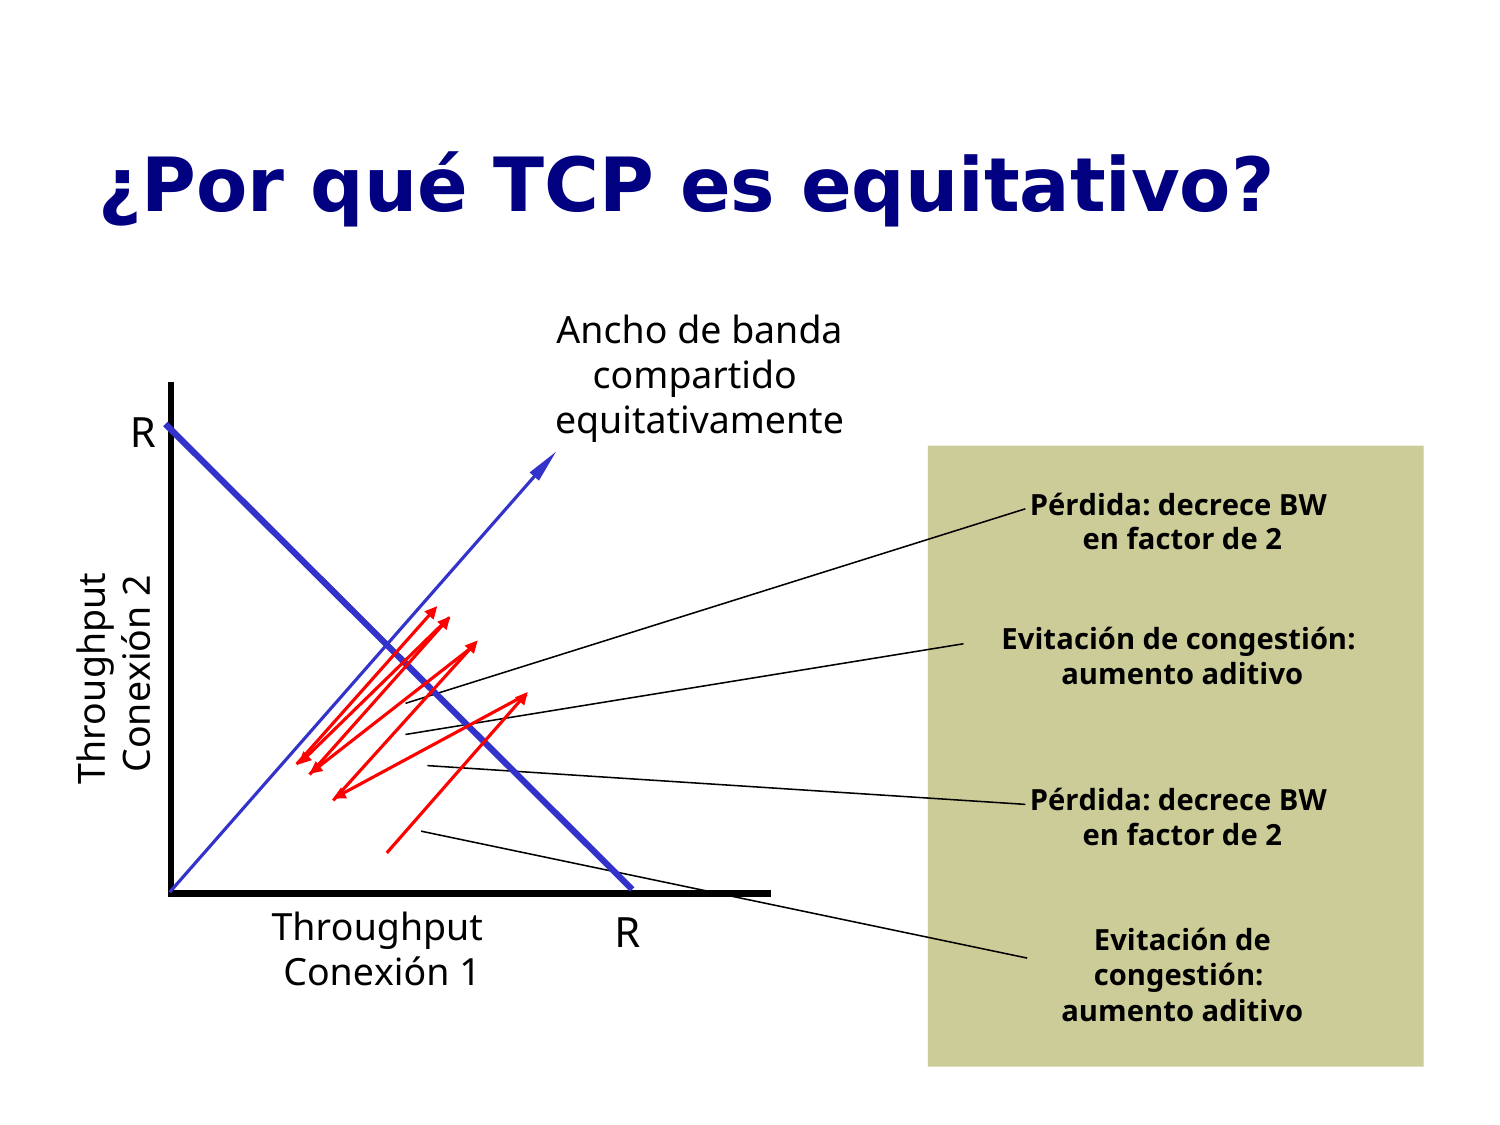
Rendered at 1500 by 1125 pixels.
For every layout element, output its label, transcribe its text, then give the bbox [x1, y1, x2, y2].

text_box Evitación de congestión: aumento aditivo [1032, 914, 1333, 1035]
text_box R [110, 398, 177, 464]
text_box Throughput Conexión 2 [60, 544, 165, 804]
title ¿Por qué TCP es equitativo? [83, 91, 1406, 273]
text_box Evitación de congestión: aumento aditivo [971, 613, 1394, 699]
text_box Pérdida: decrece BW en factor de 2 [1030, 478, 1335, 563]
text_box R [594, 898, 661, 964]
text_box Pérdida: decrece BW en factor de 2 [1030, 773, 1335, 859]
text_box Throughput Conexión 1 [229, 894, 536, 1001]
text_box [927, 445, 1424, 1067]
text_box Ancho de banda compartido equitativamente [408, 298, 991, 449]
